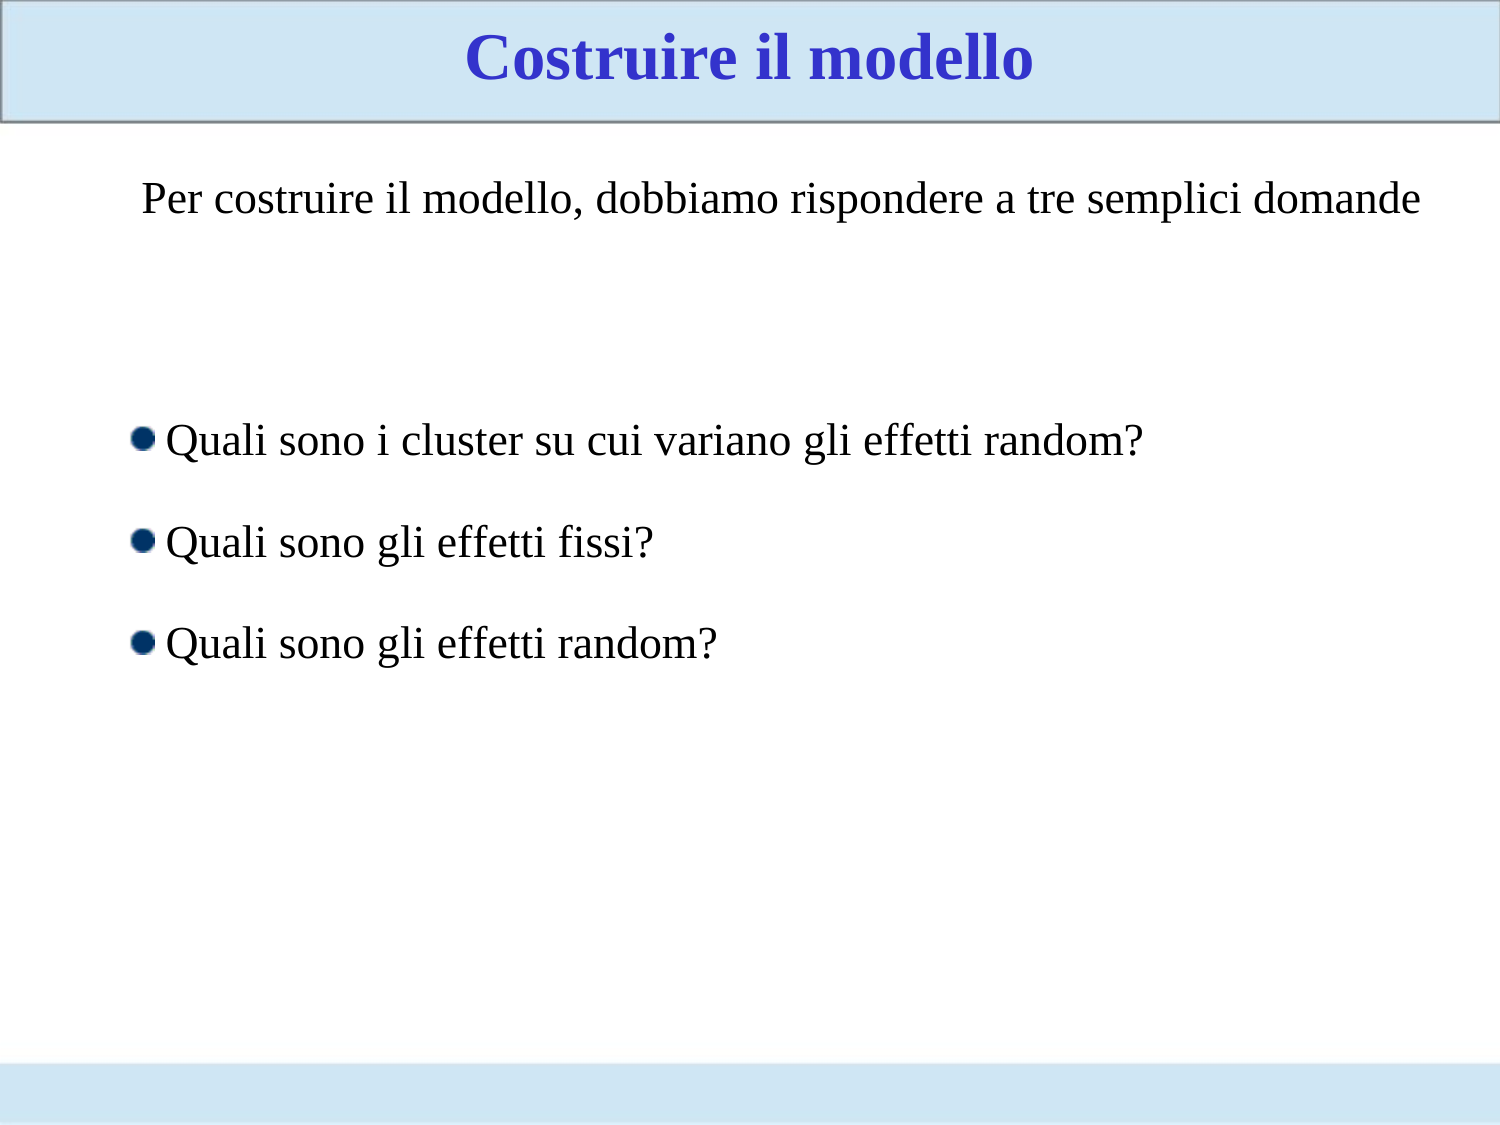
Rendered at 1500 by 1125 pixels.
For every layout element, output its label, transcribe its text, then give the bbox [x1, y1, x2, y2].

text_box Quali sono i cluster su cui variano gli effetti random? Quali sono gli effetti fissi? Quali sono gli effetti random? [112, 299, 1357, 1084]
text_box Per costruire il modello, dobbiamo rispondere a tre semplici domande [96, 126, 1463, 231]
title Costruire il modello [112, 0, 1388, 126]
picture [0, 0, 1500, 1125]
